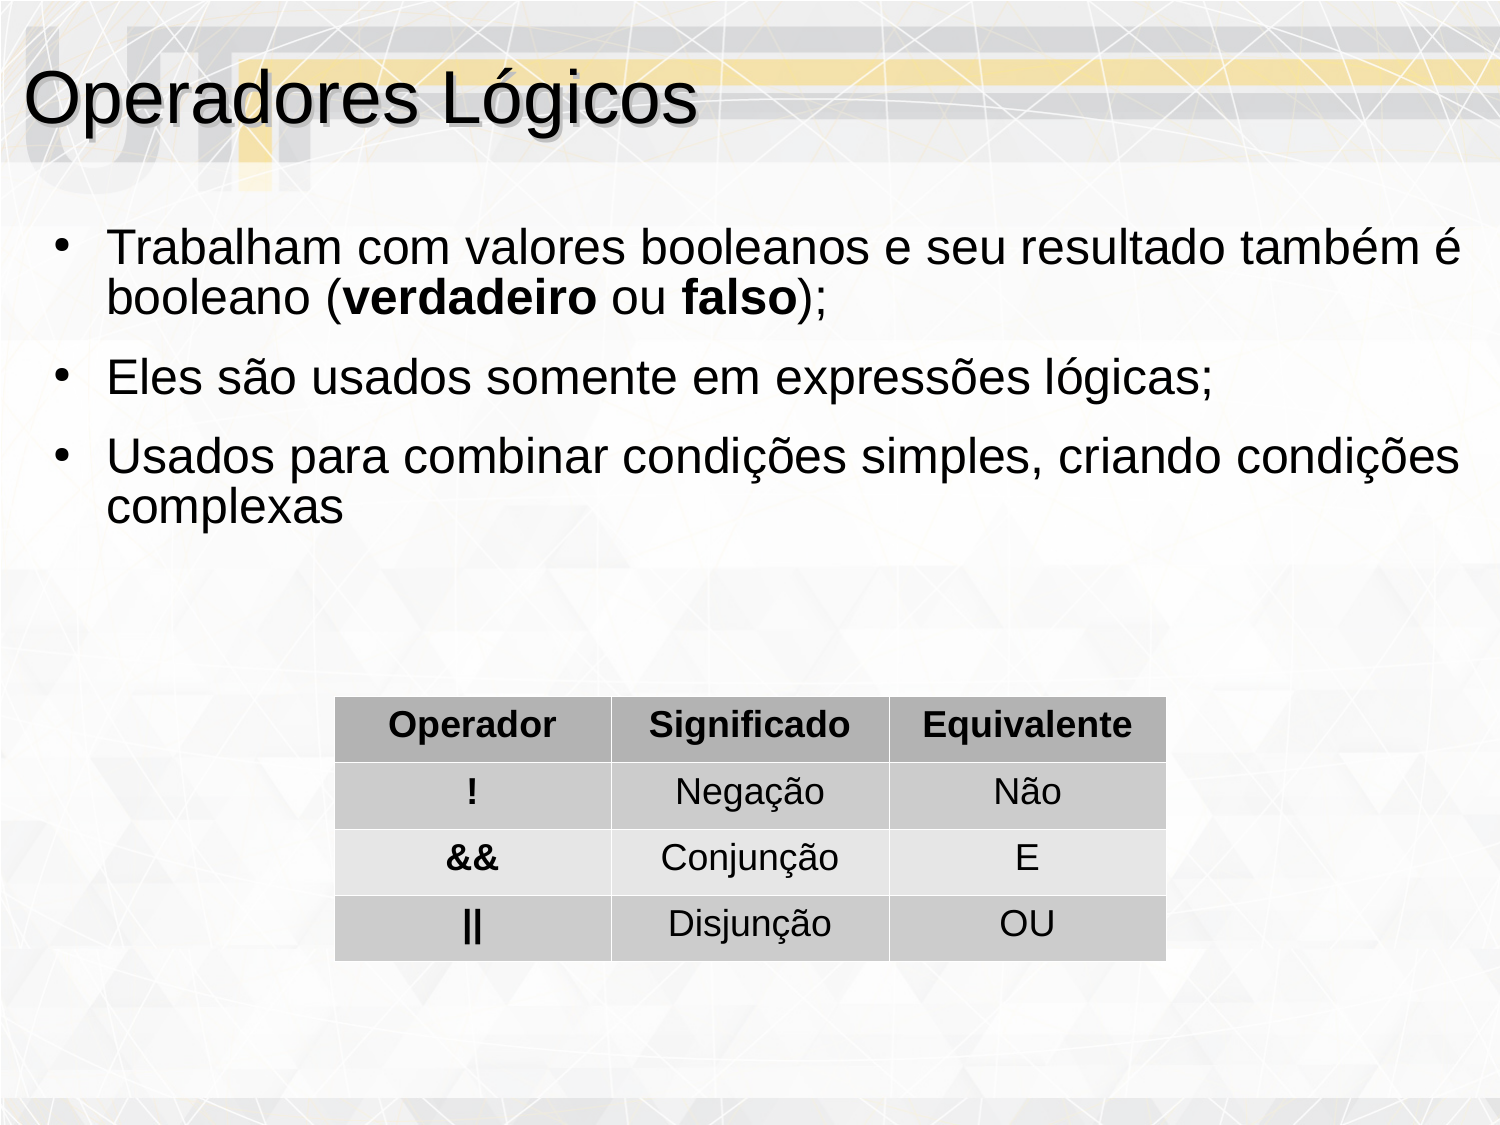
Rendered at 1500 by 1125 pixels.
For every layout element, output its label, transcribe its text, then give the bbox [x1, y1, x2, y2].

table_cell E [890, 830, 1166, 895]
table_cell ! [335, 763, 611, 829]
table_cell && [335, 830, 611, 895]
table_header Operador [335, 697, 611, 762]
table_cell Disjunção [612, 896, 889, 961]
table_cell Conjunção [612, 830, 889, 895]
table_cell OU [890, 896, 1166, 961]
table_cell Não [890, 763, 1166, 829]
table_cell Negação [612, 763, 889, 829]
list Trabalham com valores booleanos e seu resultado também é booleano (verdadeiro ou falso); Eles são usados somente em expressões lógicas; Usados para combinar condições simples, criando condições complexas [35, 224, 1477, 1087]
table_cell || [335, 896, 611, 961]
title Operadores Lógicos [23, 18, 1489, 178]
table_header Equivalente [890, 697, 1166, 762]
table_header Significado [612, 697, 889, 762]
